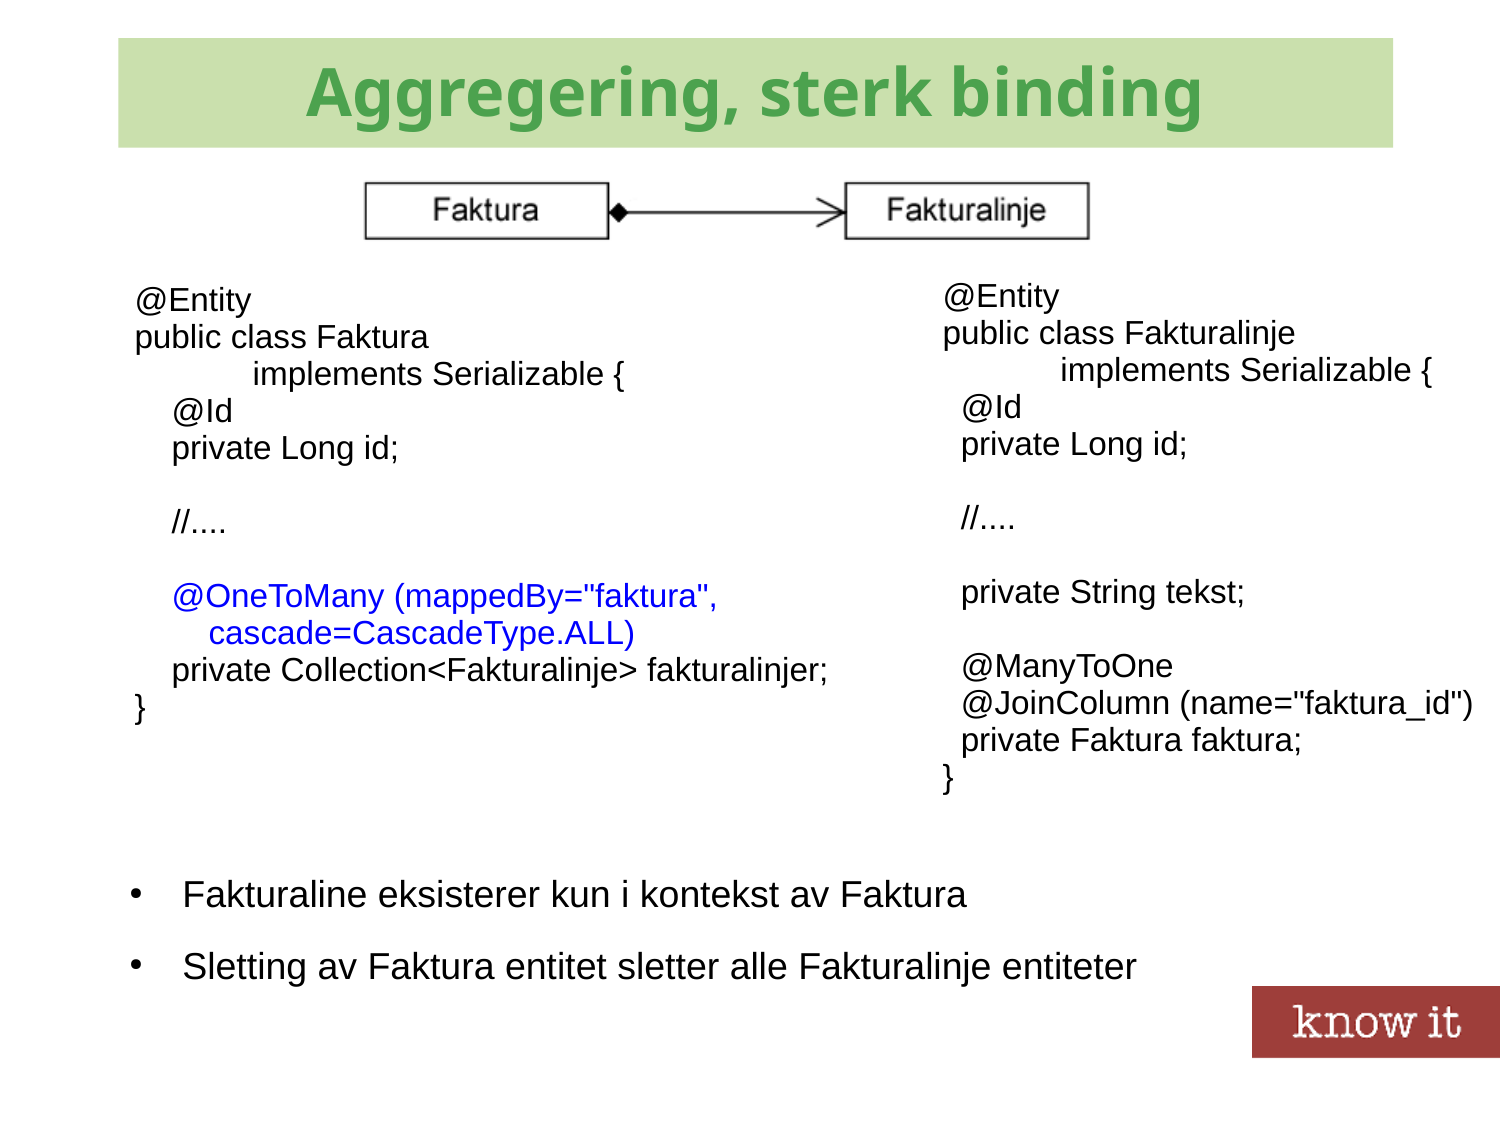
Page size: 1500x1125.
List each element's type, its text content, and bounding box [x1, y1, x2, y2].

picture [1252, 986, 1500, 1058]
picture [356, 173, 1098, 248]
text_box @Entity public class Faktura implements Serializable { @Id private Long id; //.... @OneToMany (mappedBy="faktura", cascade=CascadeType.ALL) private Collection<Fakturalinje> fakturalinjer; } [119, 274, 896, 825]
text_box @Entity public class Fakturalinje implements Serializable { @Id private Long id; //.... private String tekst; @ManyToOne @JoinColumn (name="faktura_id") private Faktura faktura; } [927, 269, 1500, 844]
list Fakturaline eksisterer kun i kontekst av Faktura Sletting av Faktura entitet sletter alle Fakturalinje entiteter [111, 873, 1371, 988]
text_box Aggregering, sterk binding [118, 38, 1394, 148]
